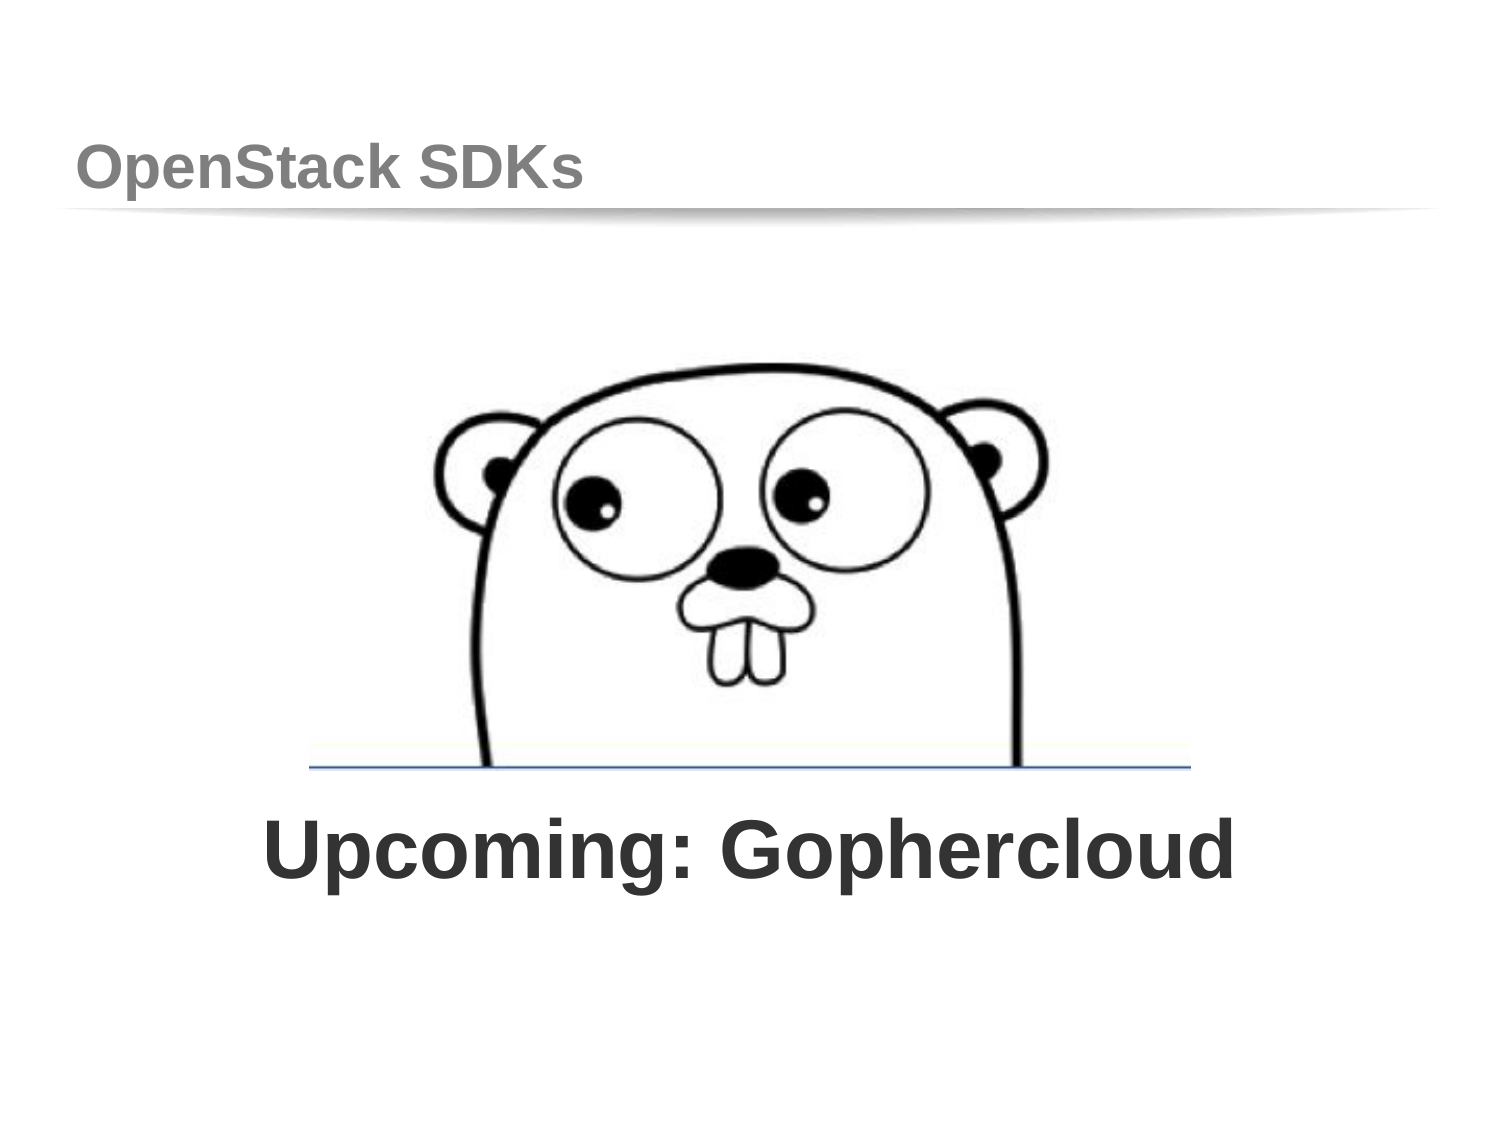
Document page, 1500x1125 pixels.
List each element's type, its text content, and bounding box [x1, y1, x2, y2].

picture [309, 304, 1191, 771]
title OpenStack SDKs [75, 71, 1426, 203]
text_box Upcoming: Gophercloud [75, 795, 1426, 896]
